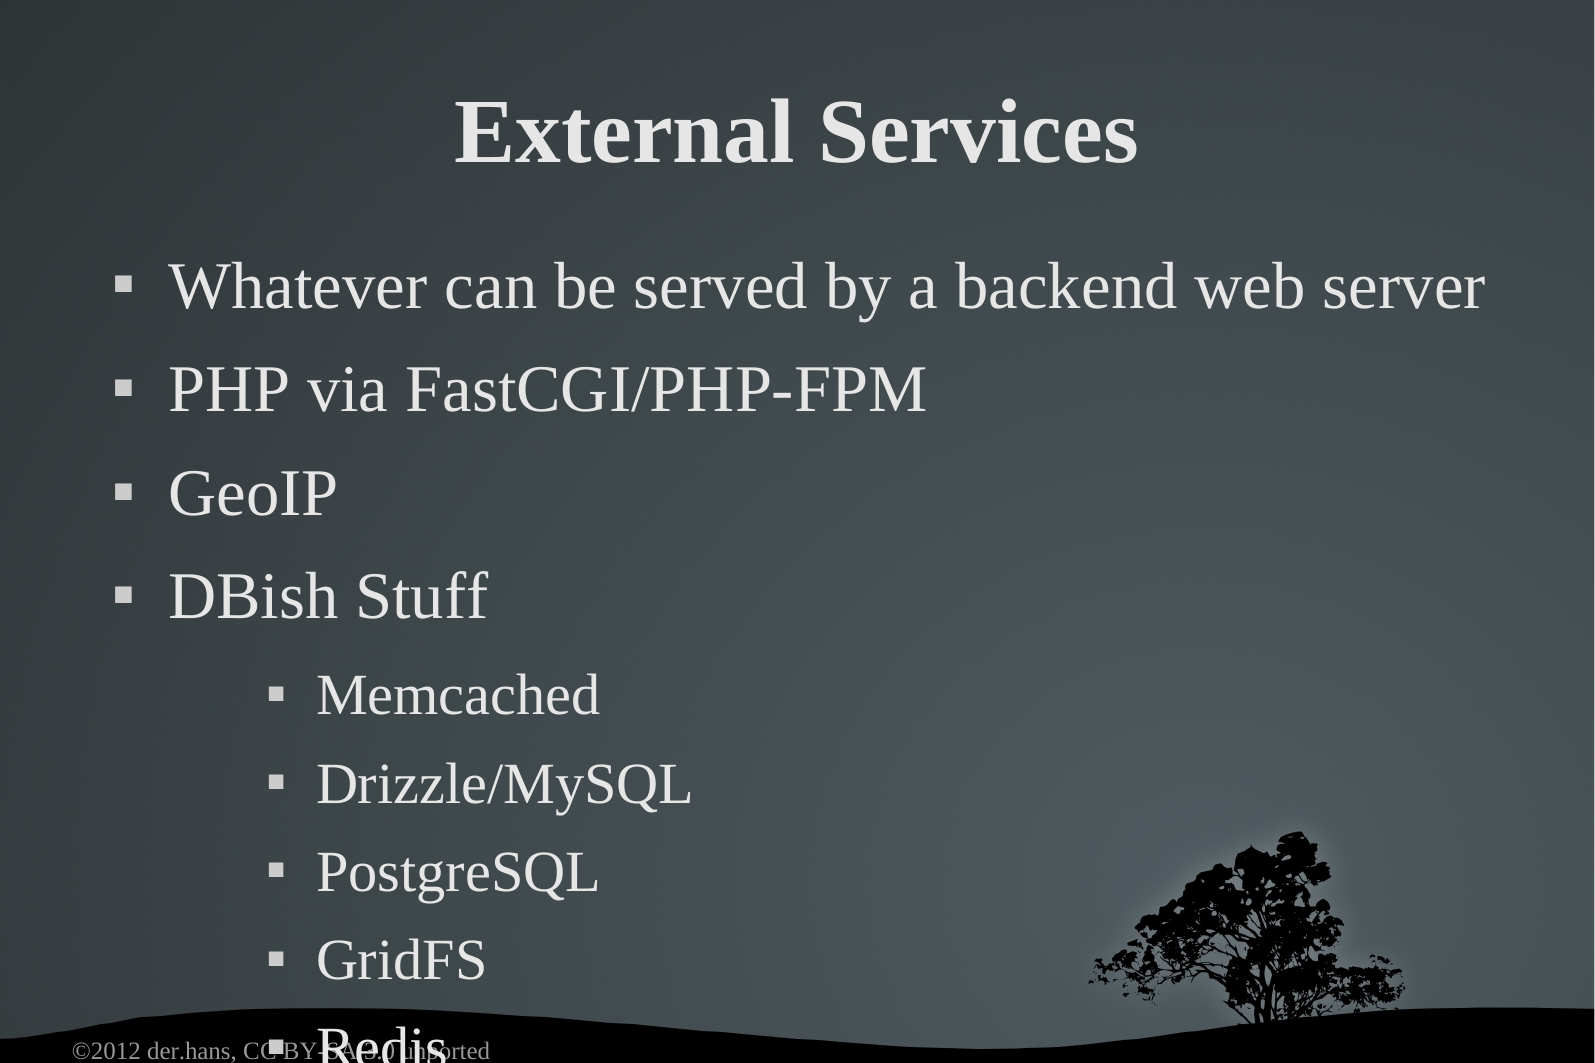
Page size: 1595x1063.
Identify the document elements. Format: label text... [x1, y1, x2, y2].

picture [0, 0, 1595, 1063]
title External Services [79, 49, 1515, 213]
list Whatever can be served by a backend web server PHP via FastCGI/PHP-FPM GeoIP DBish Stuff Memcached Drizzle/MySQL PostgreSQL GridFS Redis [79, 248, 1515, 1063]
